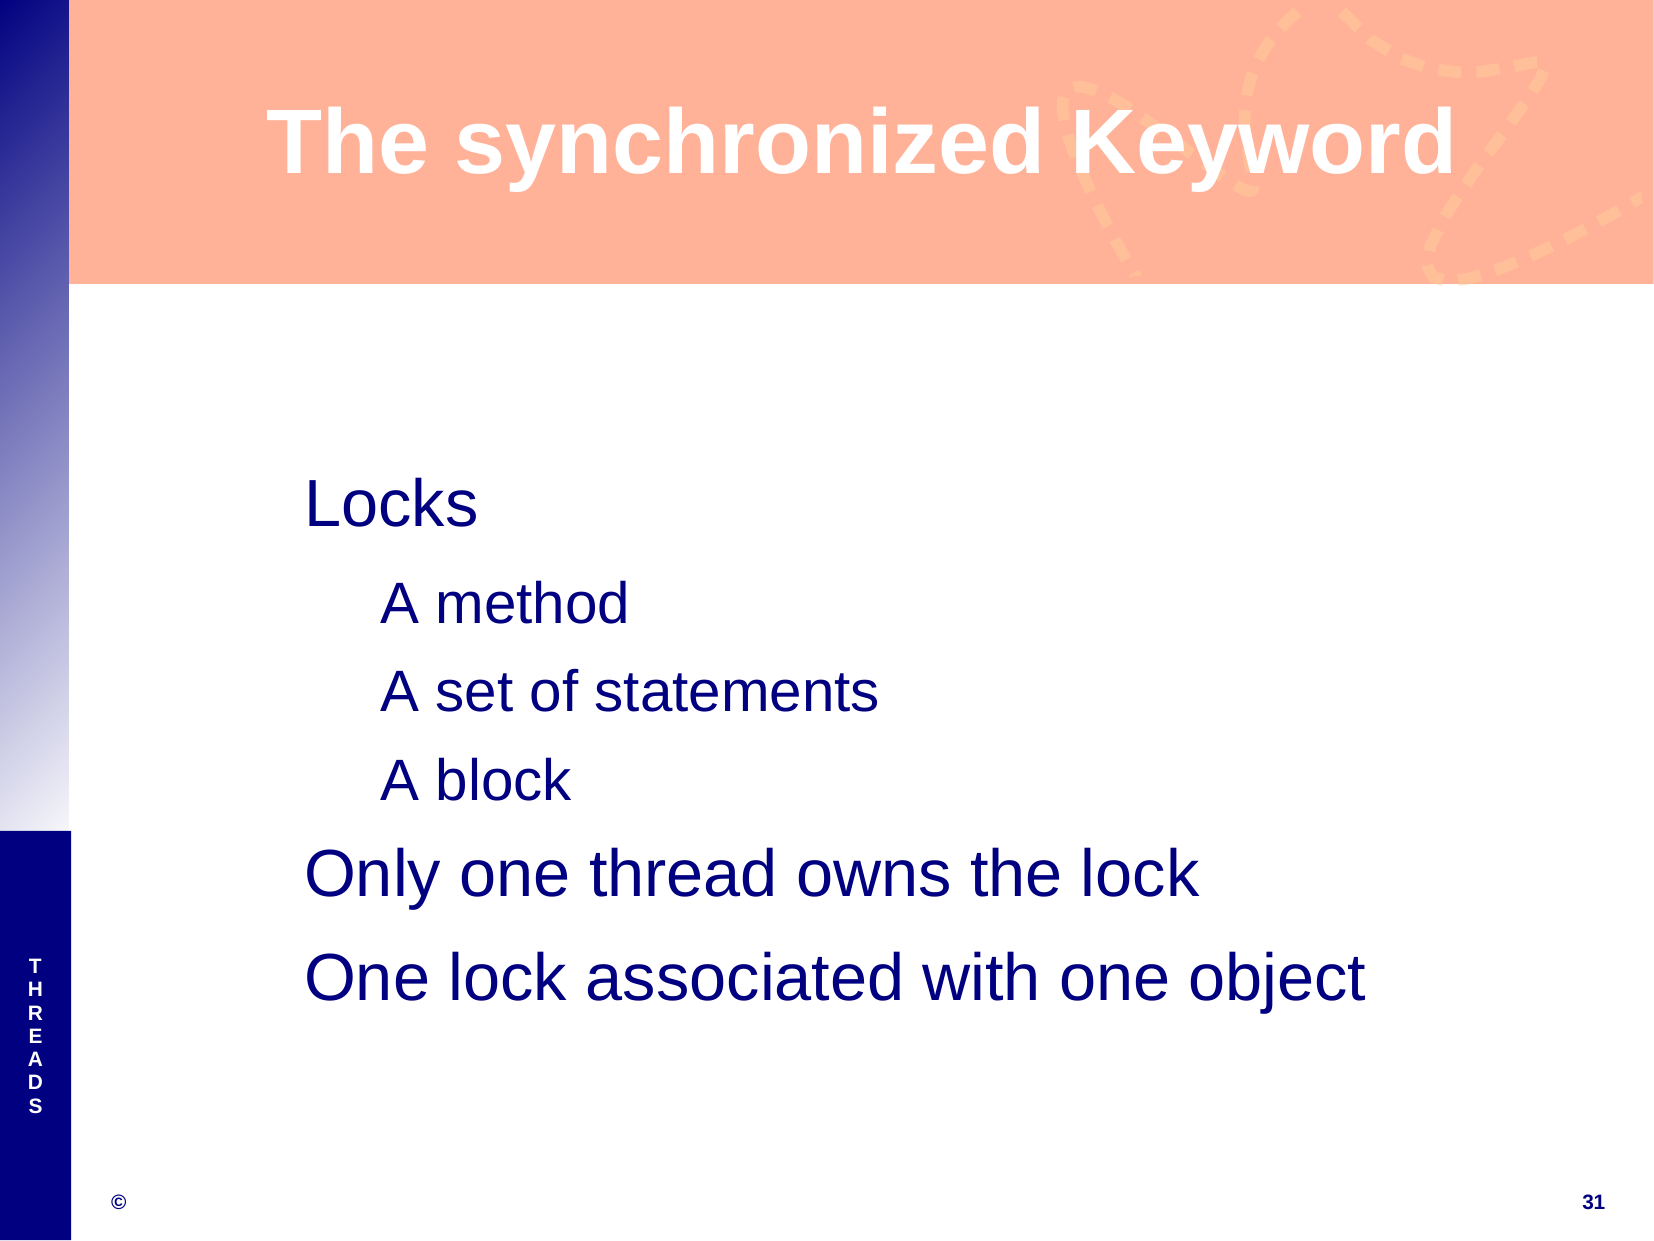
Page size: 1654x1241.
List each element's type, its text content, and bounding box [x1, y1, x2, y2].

title The synchronized Keyword [72, 37, 1654, 246]
text_box T H R E A D S [0, 831, 71, 1241]
list Locks A method A set of statements A block Only one thread owns the lock One lock associated with one object [286, 466, 1440, 1015]
